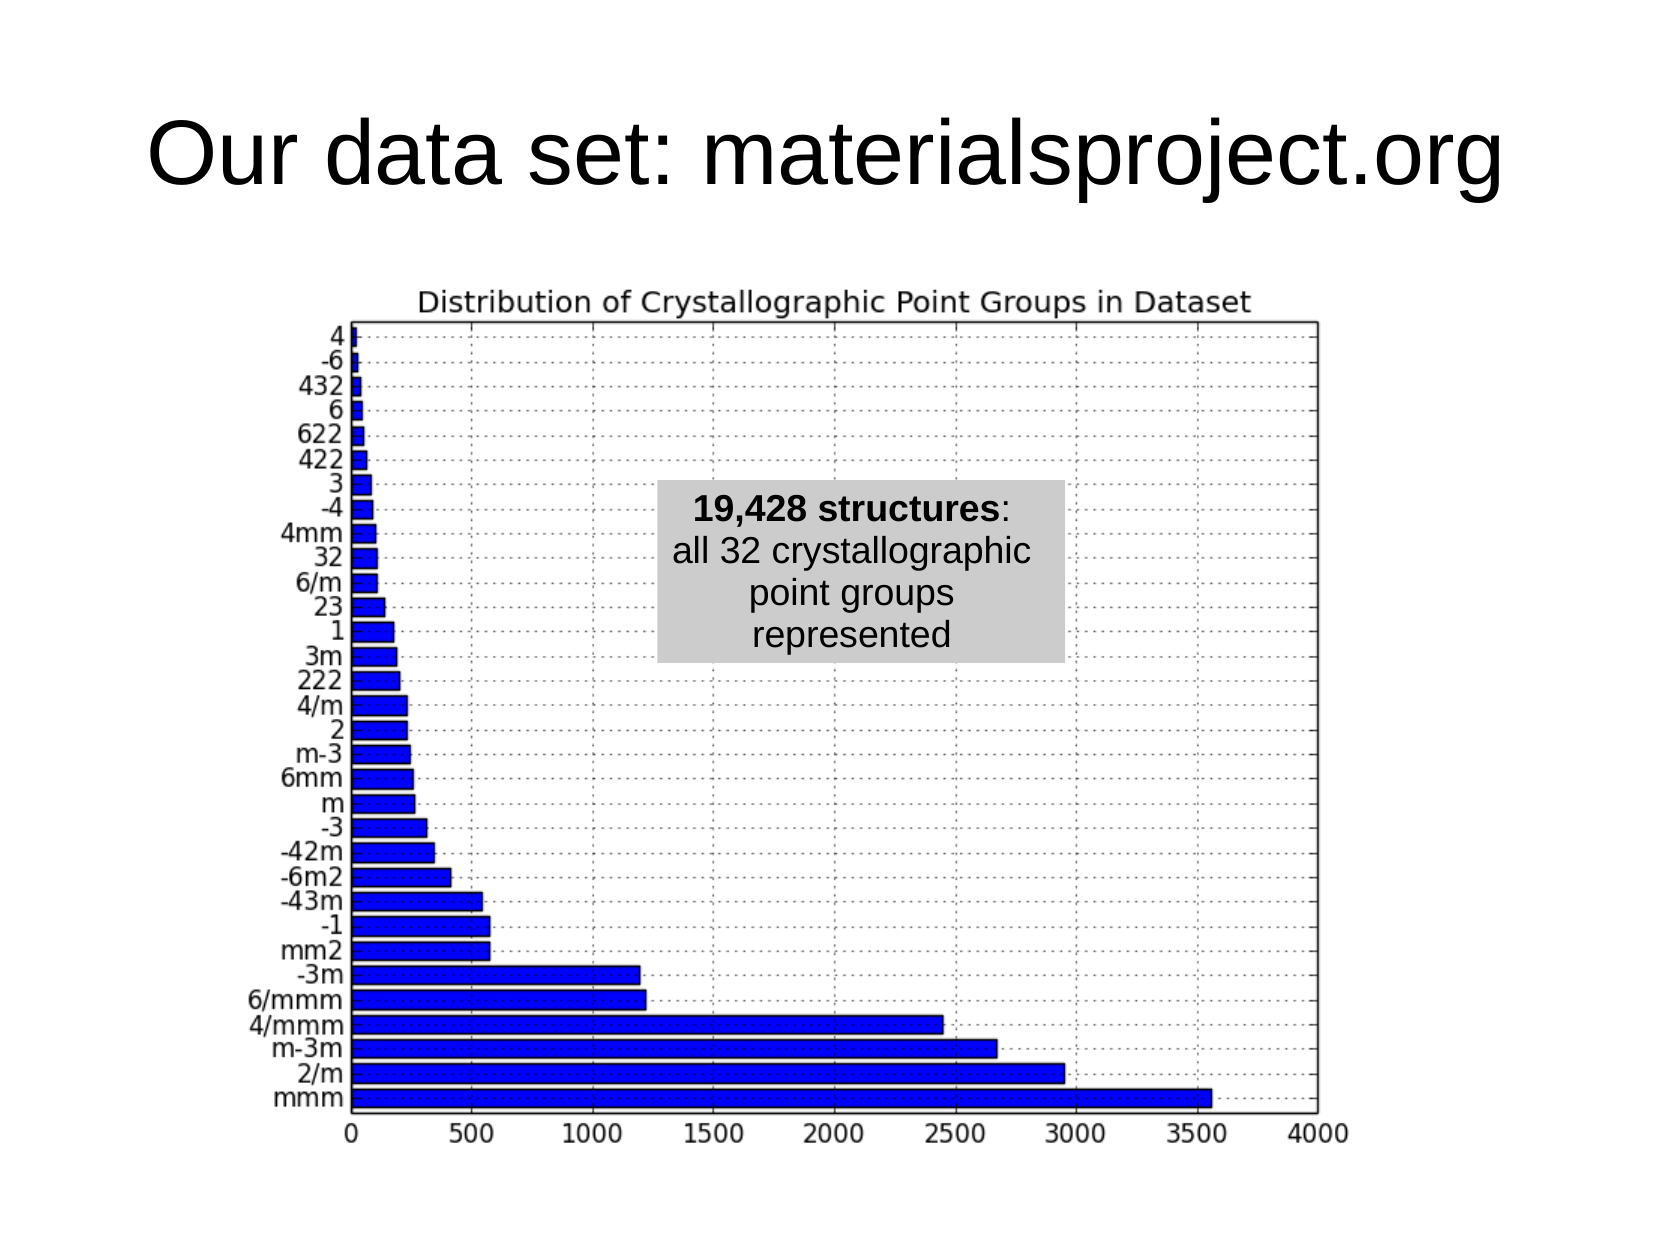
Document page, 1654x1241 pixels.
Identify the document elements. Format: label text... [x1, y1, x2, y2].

title Our data set: materialsproject.org [82, 49, 1571, 257]
picture [195, 224, 1442, 1212]
text_box 19,428 structures: all 32 crystallographic point groups represented [657, 480, 1066, 663]
